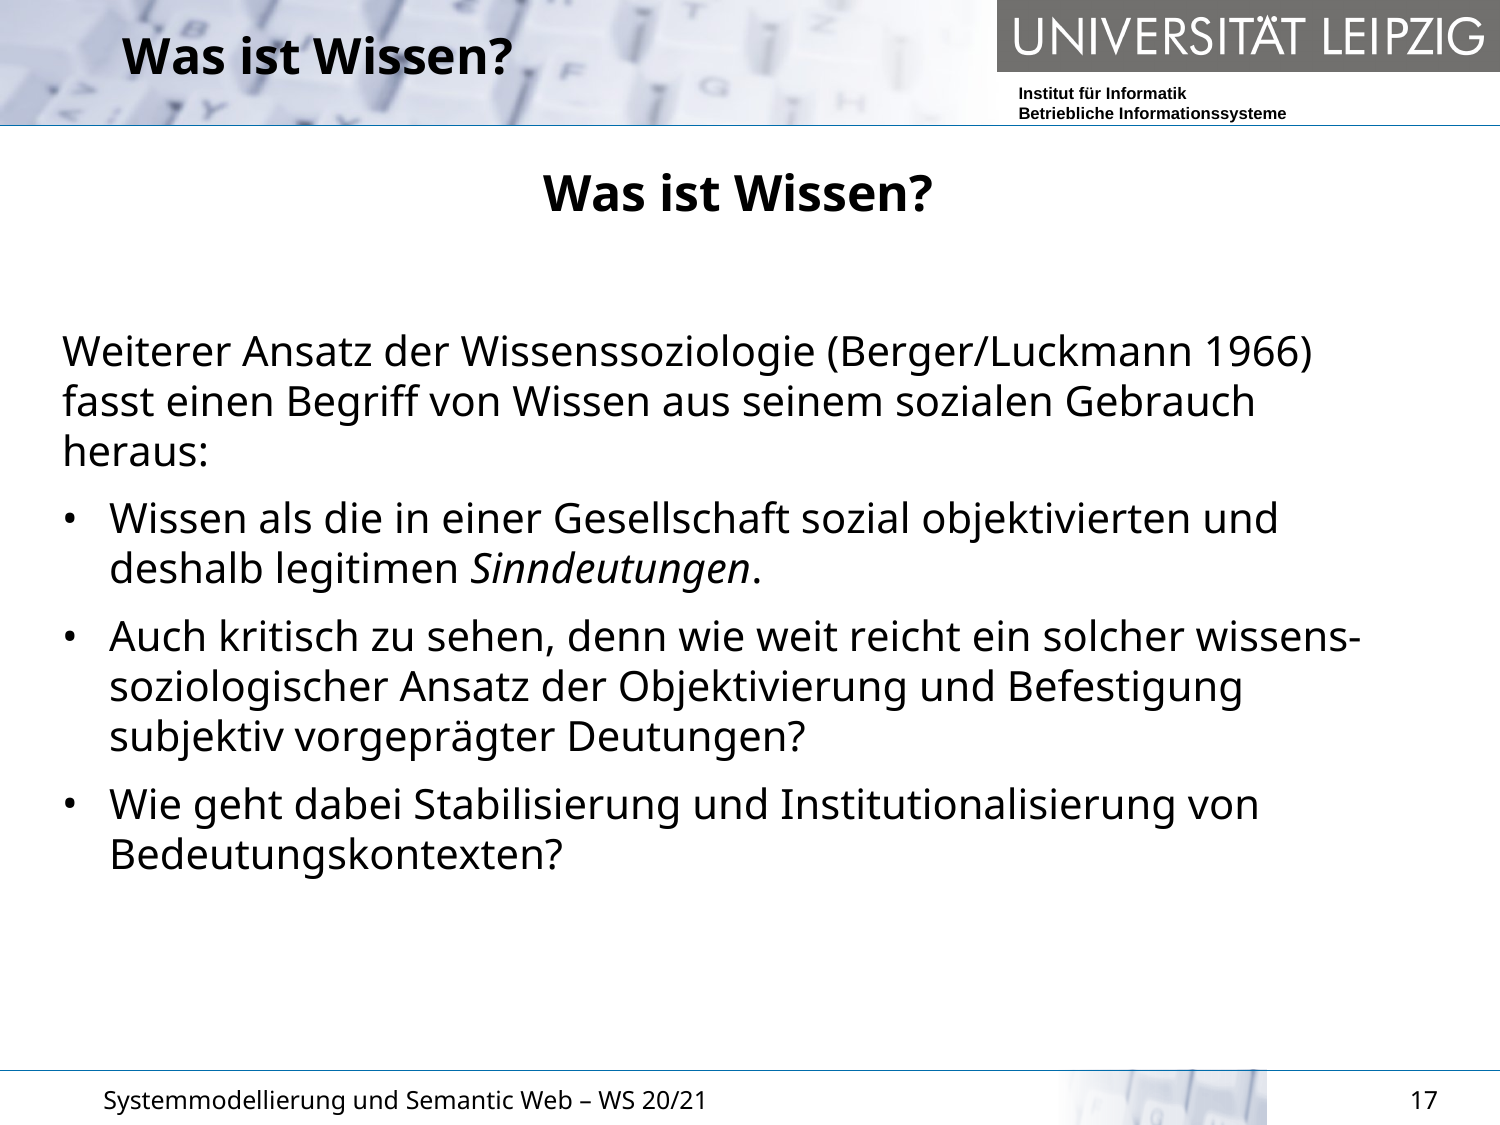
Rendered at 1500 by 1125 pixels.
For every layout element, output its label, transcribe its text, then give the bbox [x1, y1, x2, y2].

text_box Was ist Wissen? Weiterer Ansatz der Wissenssoziologie (Berger/Luckmann 1966) fasst einen Begriff von Wissen aus seinem sozialen Gebrauch heraus: Wissen als die in einer Gesellschaft sozial objektivierten und deshalb legitimen Sinndeutungen. Auch kritisch zu sehen, denn wie weit reicht ein solcher wissens-soziologischer Ansatz der Objektivierung und Befestigung subjektiv vorgeprägter Deutungen? Wie geht dabei Stabilisierung und Institutionalisierung von Bedeutungskontexten? [47, 153, 1430, 886]
picture [0, 0, 1500, 125]
text_box Was ist Wissen? [108, 16, 528, 93]
picture [1057, 1071, 1267, 1125]
